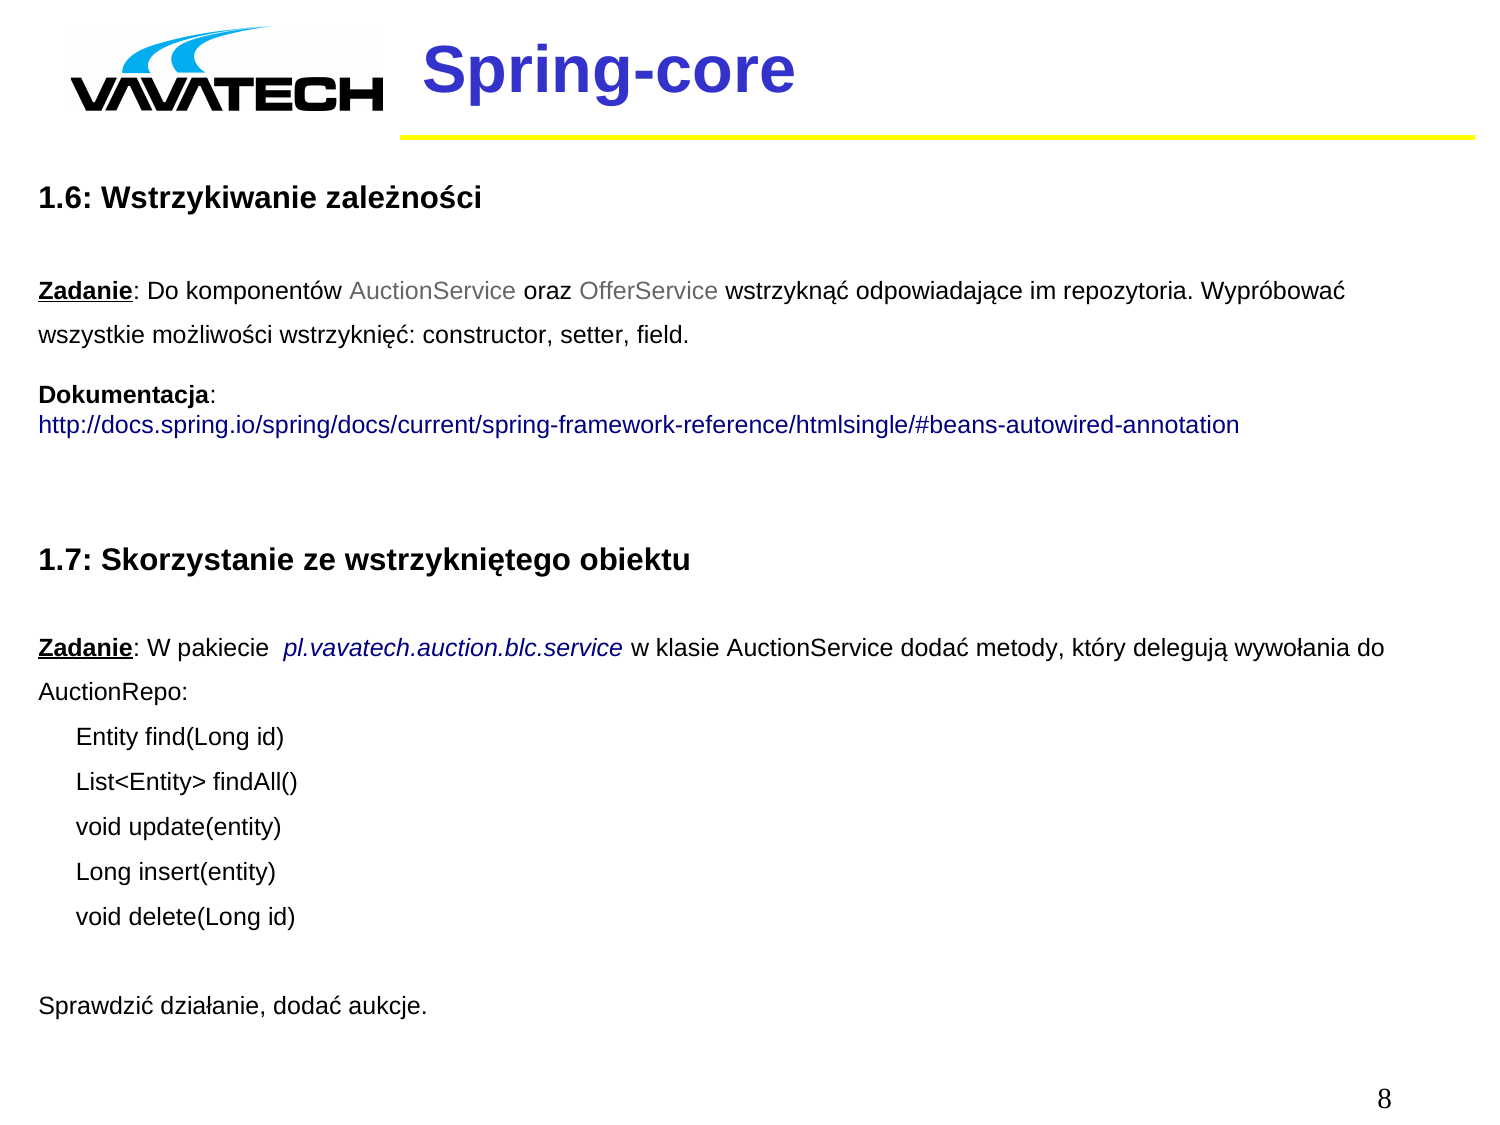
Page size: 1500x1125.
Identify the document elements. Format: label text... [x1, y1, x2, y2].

title Spring-core [407, 0, 1479, 157]
picture [70, 26, 383, 111]
text_box 1.6: Wstrzykiwanie zależności Zadanie: Do komponentów AuctionService oraz OfferService wstrzyknąć odpowiadające im repozytoria. Wypróbować wszystkie możliwości wstrzyknięć: constructor, setter, field. Dokumentacja:http://docs.spring.io/spring/docs/current/spring-framework-reference/htmlsingle/#beans-autowired-annotation 1.7: Skorzystanie ze wstrzykniętego obiektu Zadanie: W pakiecie pl.vavatech.auction.blc.service w klasie AuctionService dodać metody, który delegują wywołania do AuctionRepo: Entity find(Long id) List<Entity> findAll() void update(entity) Long insert(entity) void delete(Long id) Sprawdzić działanie, dodać aukcje. [23, 169, 1404, 1099]
